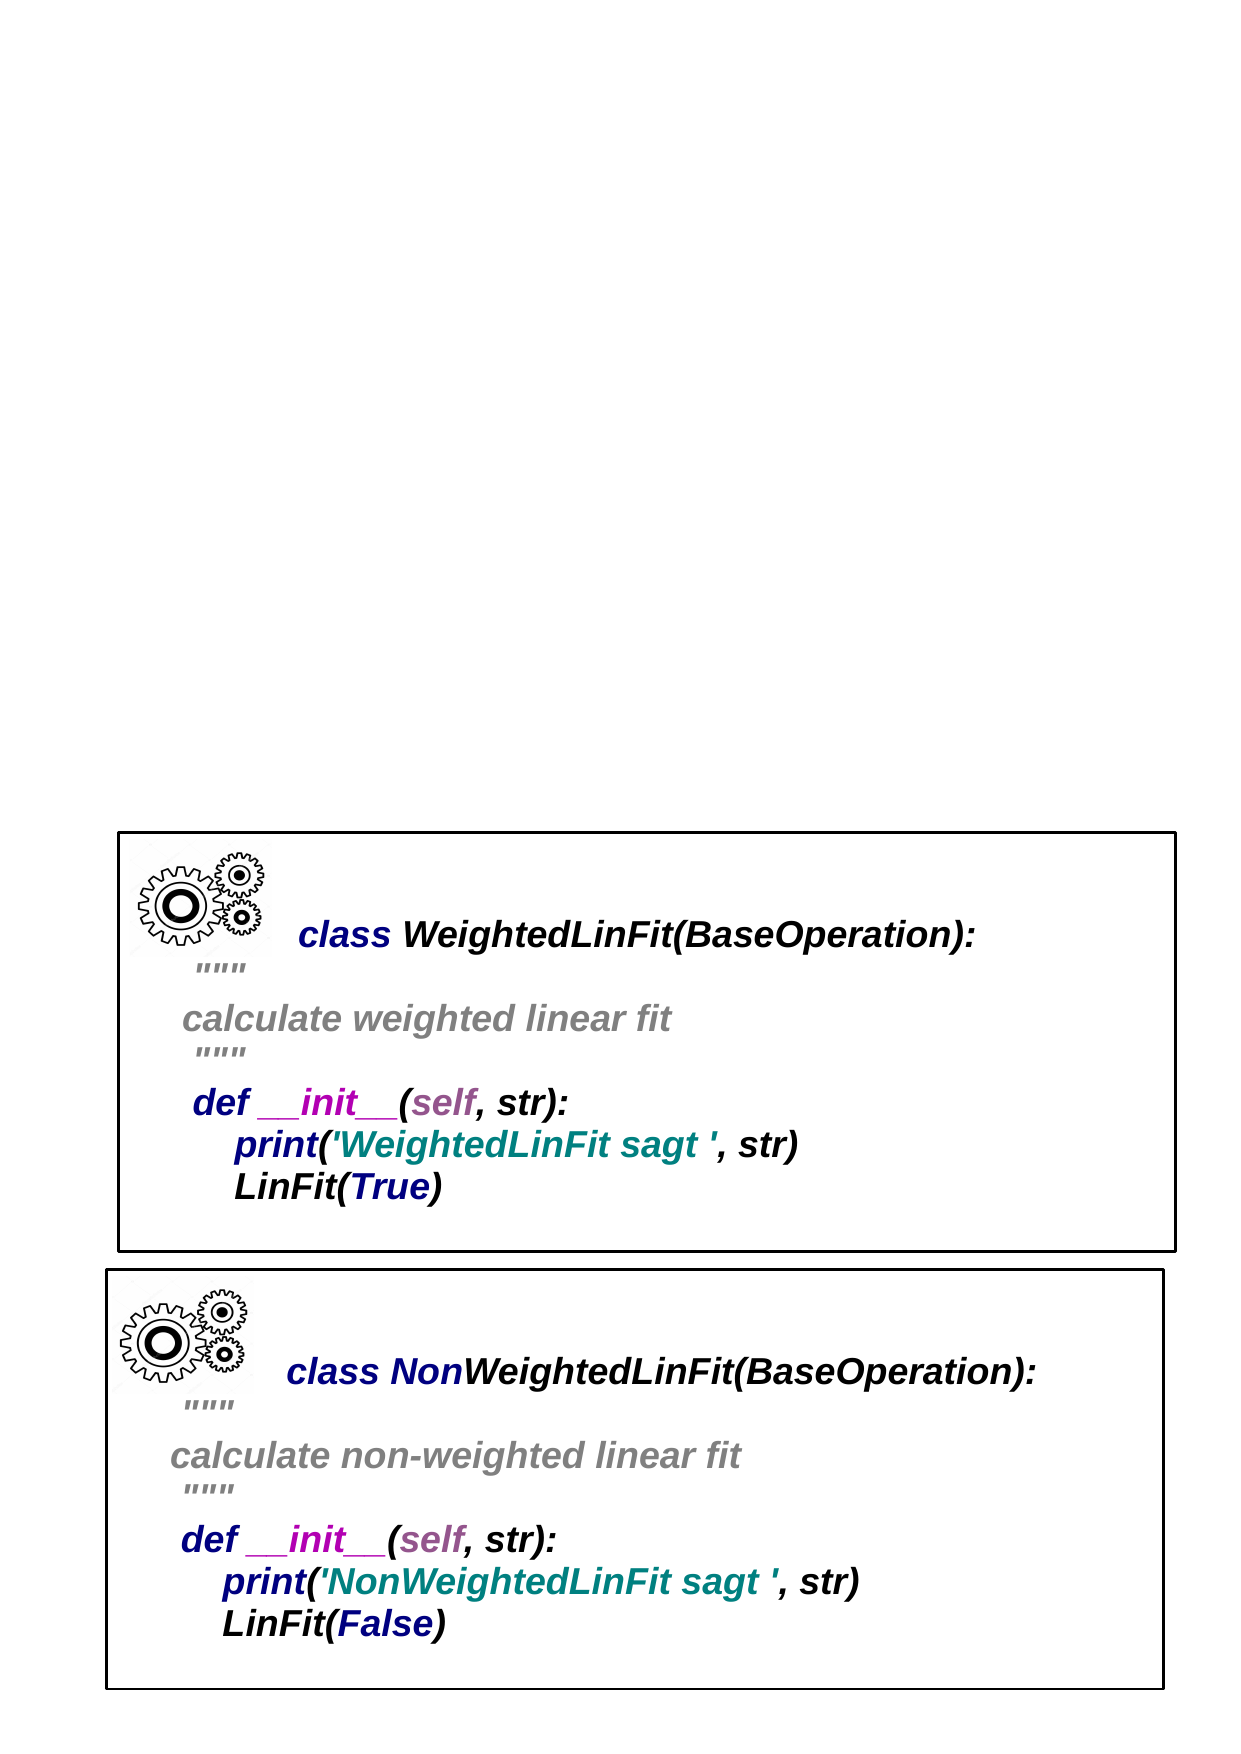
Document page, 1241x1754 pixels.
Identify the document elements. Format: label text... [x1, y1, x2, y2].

text_box class NonWeightedLinFit(BaseOperation): """ calculate non-weighted linear fit """ def __init__(self, str): print('NonWeightedLinFit sagt ', str) LinFit(False) [124, 1343, 1176, 1707]
picture [129, 839, 272, 957]
text_box class WeightedLinFit(BaseOperation): """ calculate weighted linear fit """ def __init__(self, str): print('WeightedLinFit sagt ', str) LinFit(True) [135, 906, 1188, 1270]
picture [112, 1276, 254, 1394]
